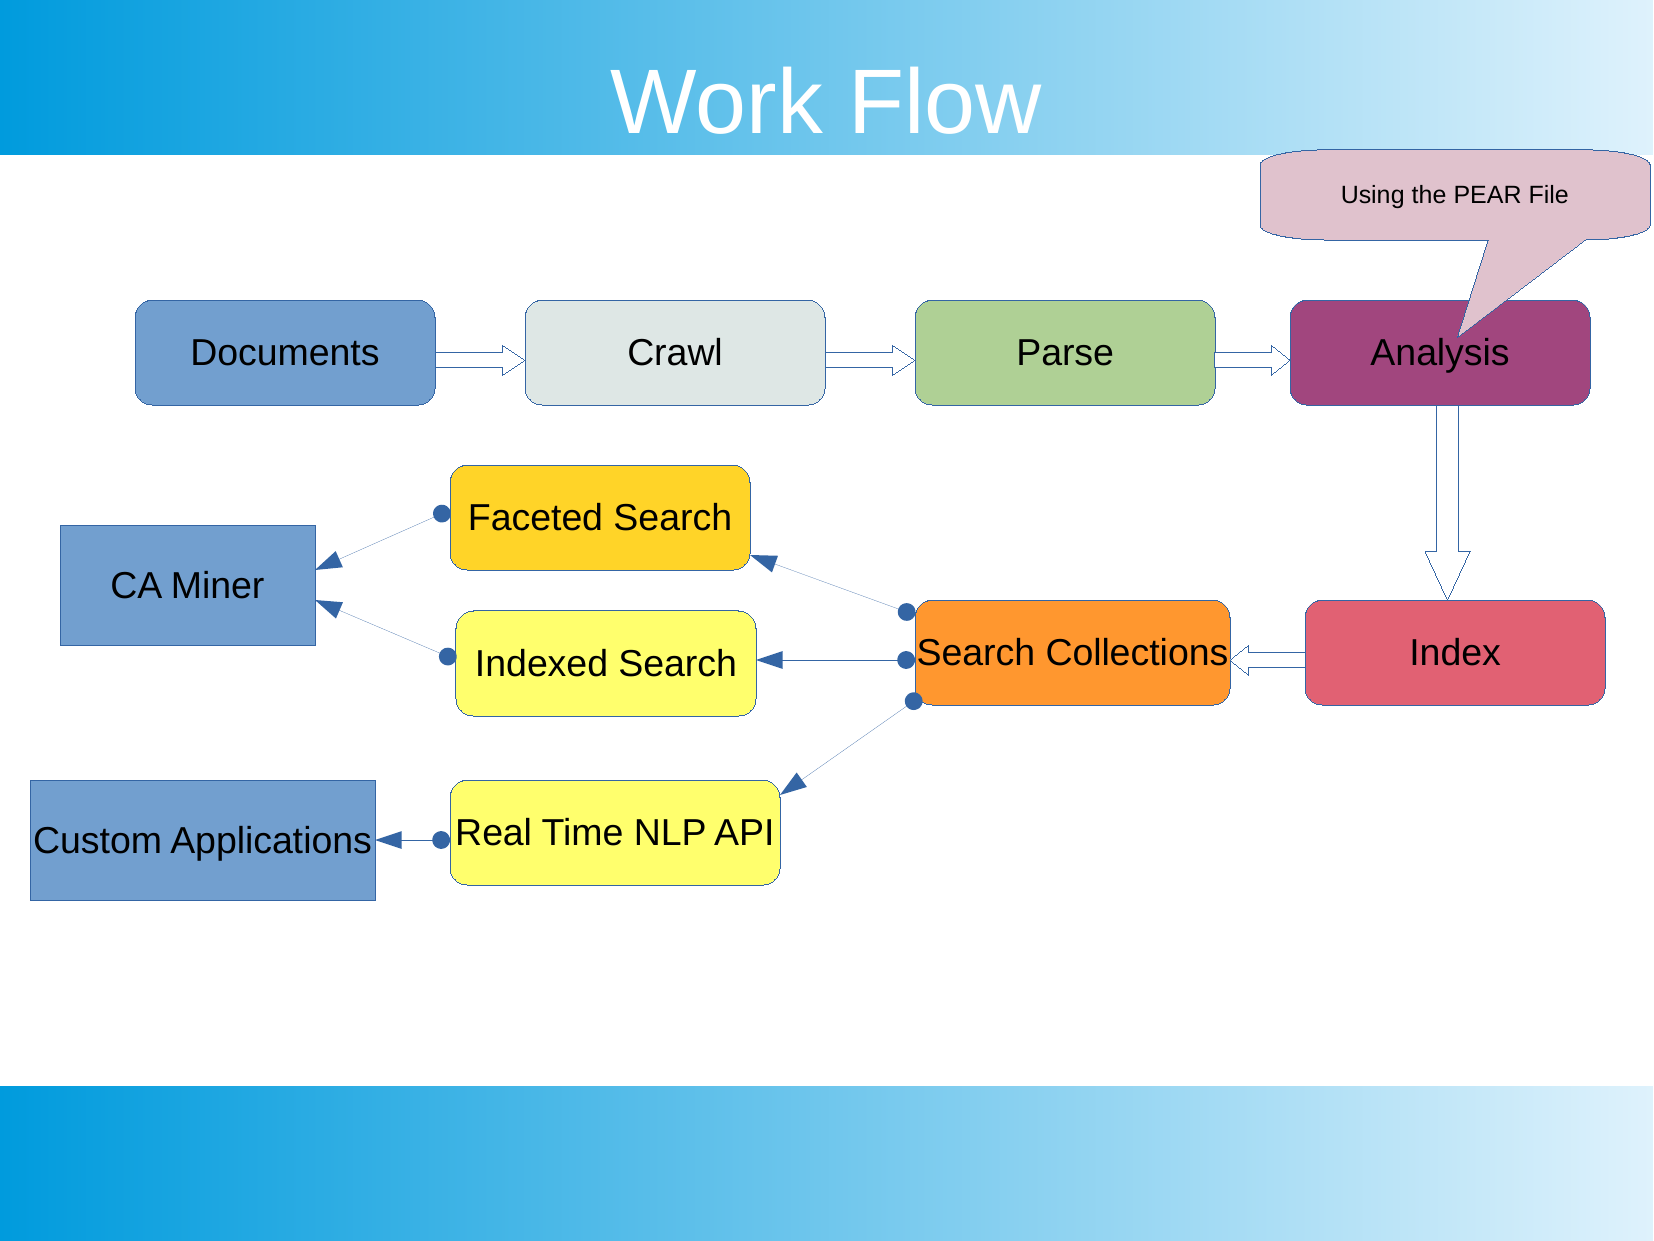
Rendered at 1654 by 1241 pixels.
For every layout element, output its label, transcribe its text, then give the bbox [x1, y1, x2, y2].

text_box Search Collections [915, 600, 1231, 706]
text_box [1230, 645, 1306, 676]
text_box Real Time NLP API [450, 780, 781, 886]
text_box CA Miner [60, 525, 316, 646]
text_box [825, 345, 916, 376]
title Work Flow [82, 49, 1571, 155]
text_box Indexed Search [455, 610, 757, 717]
text_box Analysis [1290, 300, 1591, 406]
text_box Faceted Search [450, 465, 751, 571]
text_box [1425, 405, 1471, 601]
text_box Using the PEAR File [1260, 149, 1651, 338]
text_box Documents [135, 300, 436, 406]
text_box Index [1305, 600, 1606, 706]
text_box Crawl [525, 300, 826, 406]
text_box [435, 345, 526, 376]
text_box Custom Applications [30, 780, 376, 901]
text_box [1214, 345, 1291, 376]
text_box Parse [915, 300, 1216, 406]
